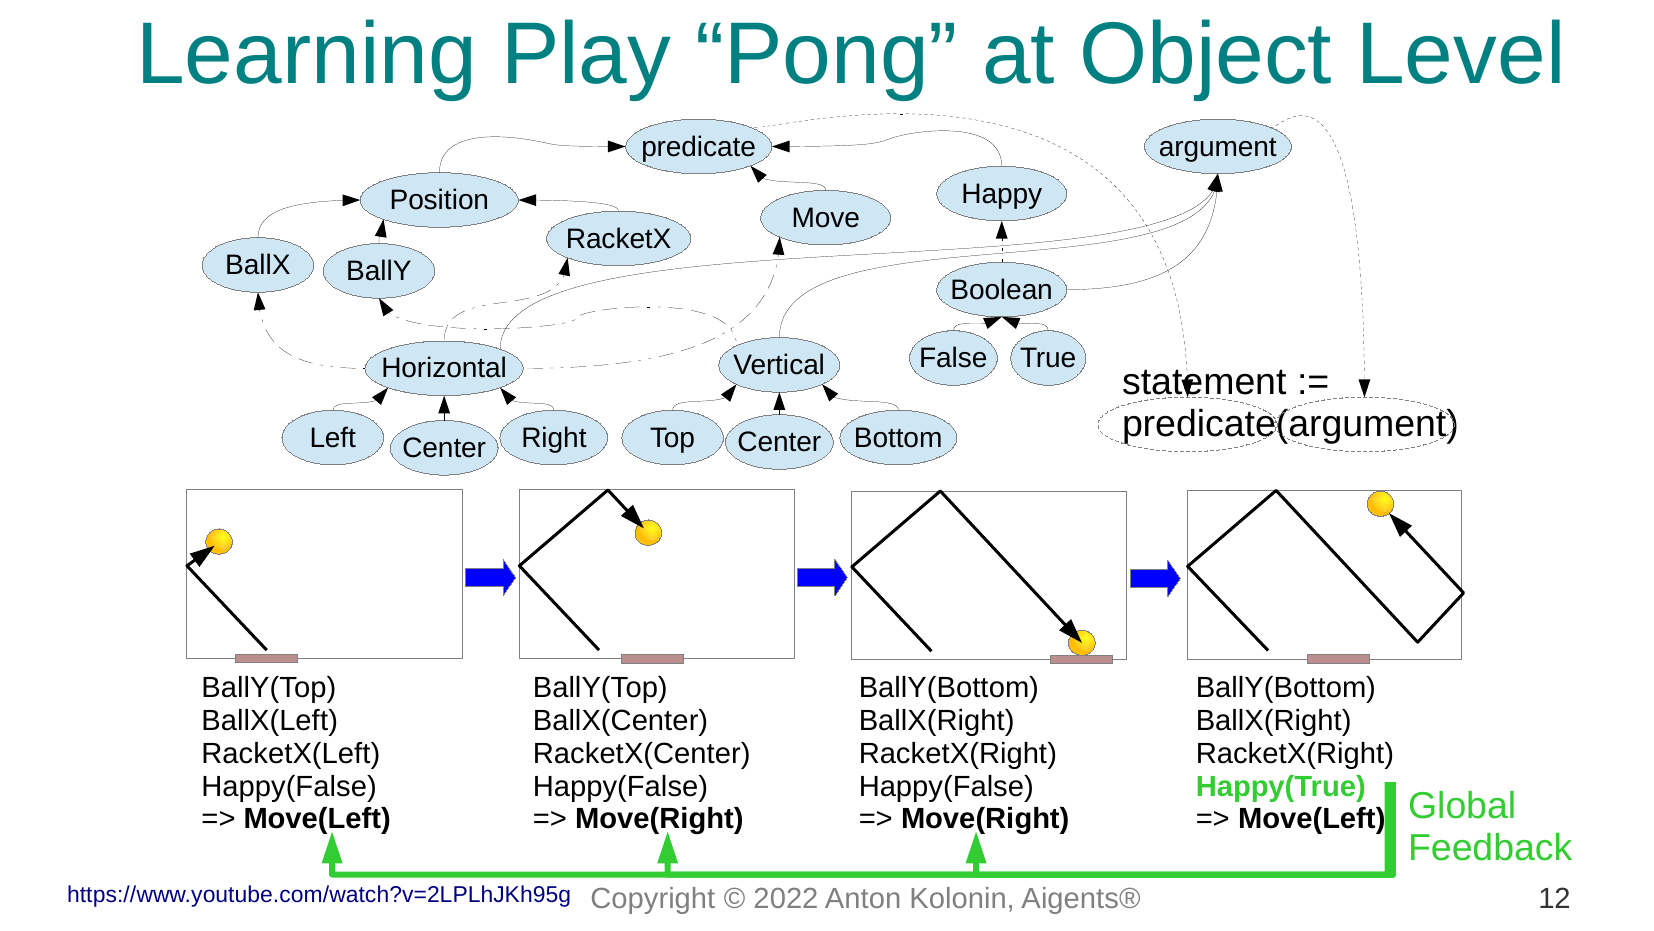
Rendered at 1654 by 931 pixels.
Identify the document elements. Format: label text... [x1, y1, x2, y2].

text_box [621, 654, 684, 663]
text_box statement := predicate(argument) [1107, 352, 1494, 469]
text_box [235, 654, 298, 663]
text_box Position [360, 172, 519, 228]
text_box predicate [625, 119, 772, 174]
text_box Center [725, 414, 834, 470]
text_box BallX [202, 237, 314, 293]
text_box Move [760, 190, 891, 245]
text_box https://www.youtube.com/watch?v=2LPLhJKh95g [52, 874, 587, 915]
text_box argument [1144, 119, 1292, 174]
text_box BallY(Top) BallX(Left) RacketX(Left) Happy(False) => Move(Left) [186, 663, 477, 874]
text_box BallY(Bottom) BallX(Right) RacketX(Right) Happy(False) => Move(Right) [843, 663, 1135, 871]
text_box Horizontal [364, 341, 524, 396]
text_box [1367, 491, 1394, 517]
text_box [465, 559, 516, 596]
text_box RacketX [546, 211, 691, 266]
text_box Center [390, 420, 499, 476]
text_box [797, 559, 848, 596]
text_box Boolean [936, 262, 1067, 317]
text_box Global Feedback [1393, 776, 1596, 876]
text_box [205, 528, 233, 555]
text_box Learning Play “Pong” at Object Level [0, 1, 1654, 104]
text_box Bottom [839, 410, 957, 465]
text_box [1050, 630, 1113, 663]
text_box Right [499, 410, 608, 465]
text_box [1130, 560, 1181, 597]
text_box BallY(Bottom) BallX(Right) RacketX(Right) Happy(True) => Move(Left) [1181, 663, 1472, 871]
text_box BallY [323, 243, 435, 299]
text_box Happy [936, 166, 1067, 221]
text_box Left [281, 410, 384, 465]
text_box False [909, 330, 998, 386]
text_box Vertical [718, 337, 840, 393]
text_box BallY(Top) BallX(Center) RacketX(Center) Happy(False) => Move(Right) [518, 663, 817, 871]
text_box True [1010, 330, 1086, 386]
text_box Top [621, 410, 724, 465]
text_box [1307, 654, 1370, 663]
text_box [635, 519, 662, 546]
